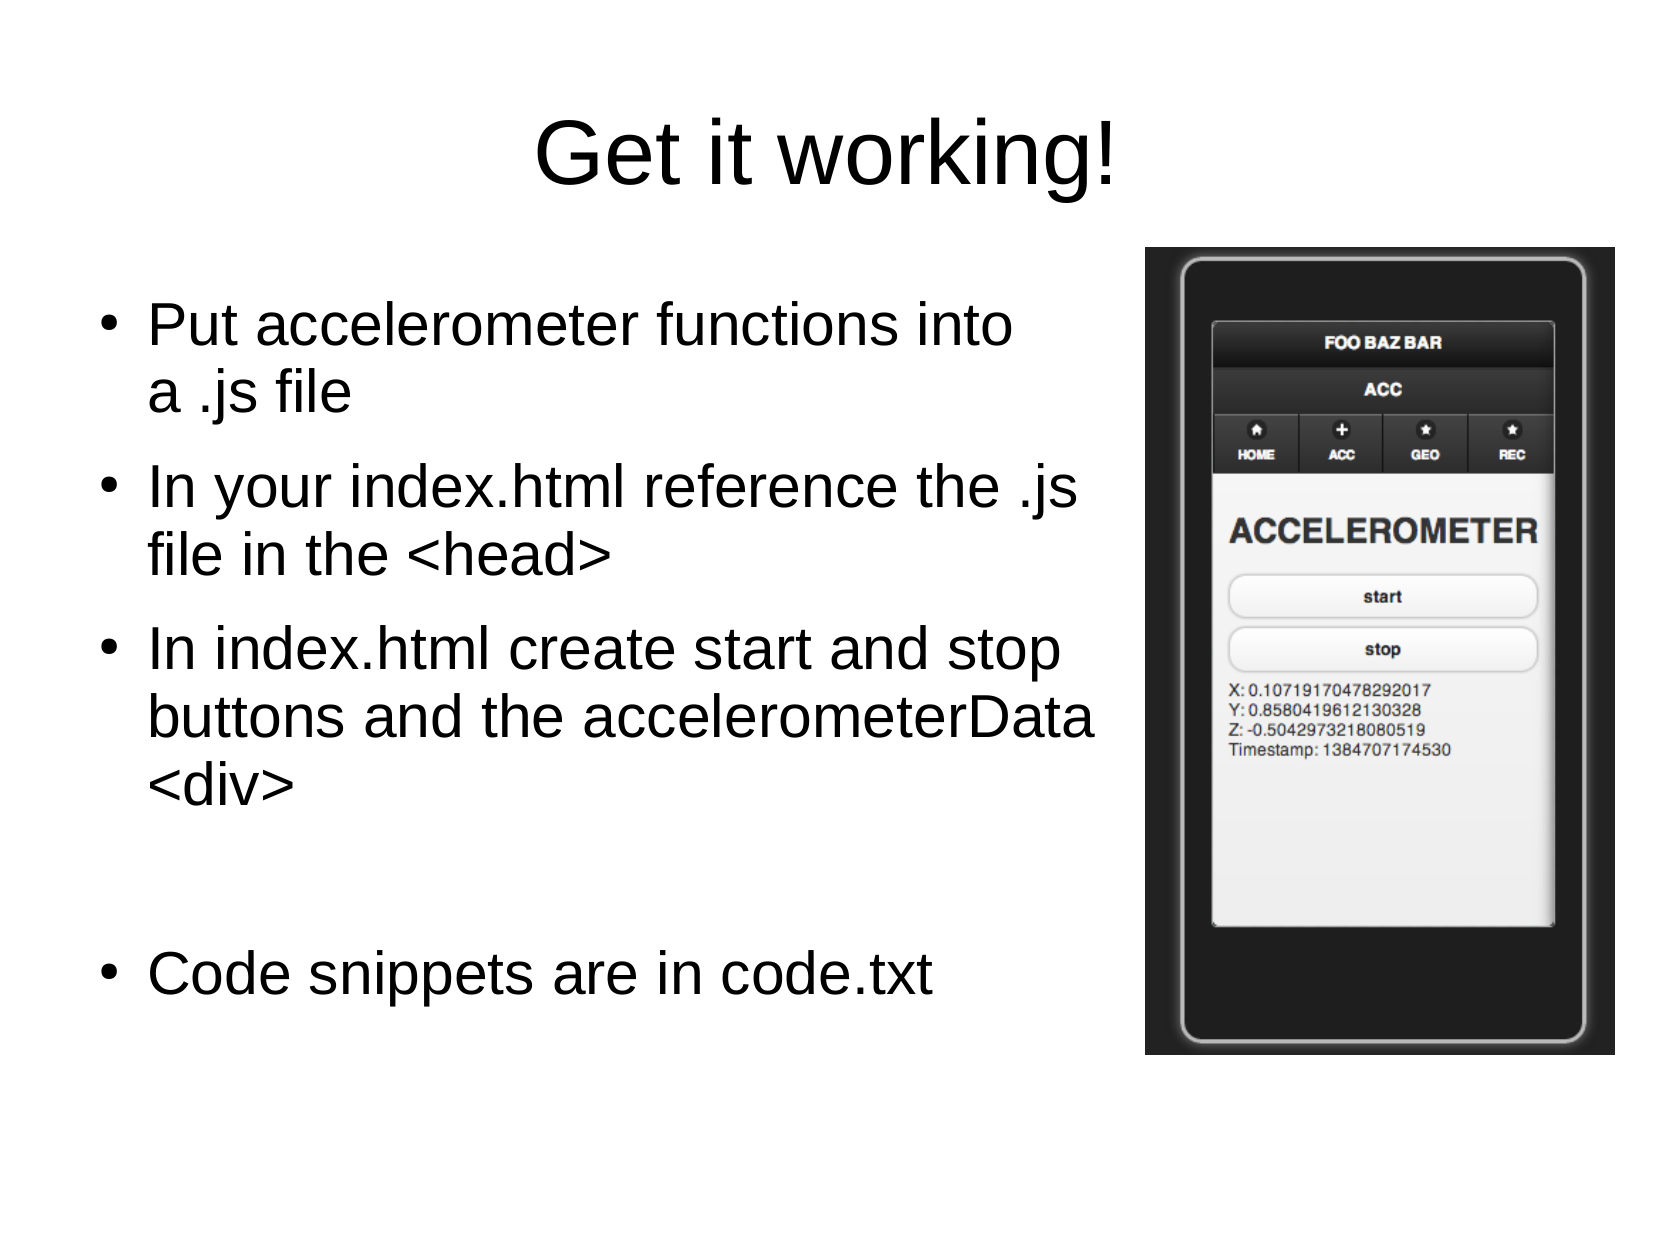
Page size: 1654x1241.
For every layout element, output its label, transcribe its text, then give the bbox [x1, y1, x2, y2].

list Put accelerometer functions into a .js file In your index.html reference the .js file in the <head> In index.html create start and stop buttons and the accelerometerData <div> Code snippets are in code.txt [82, 290, 1111, 1010]
picture [1145, 247, 1615, 1055]
title Get it working! [82, 49, 1571, 257]
